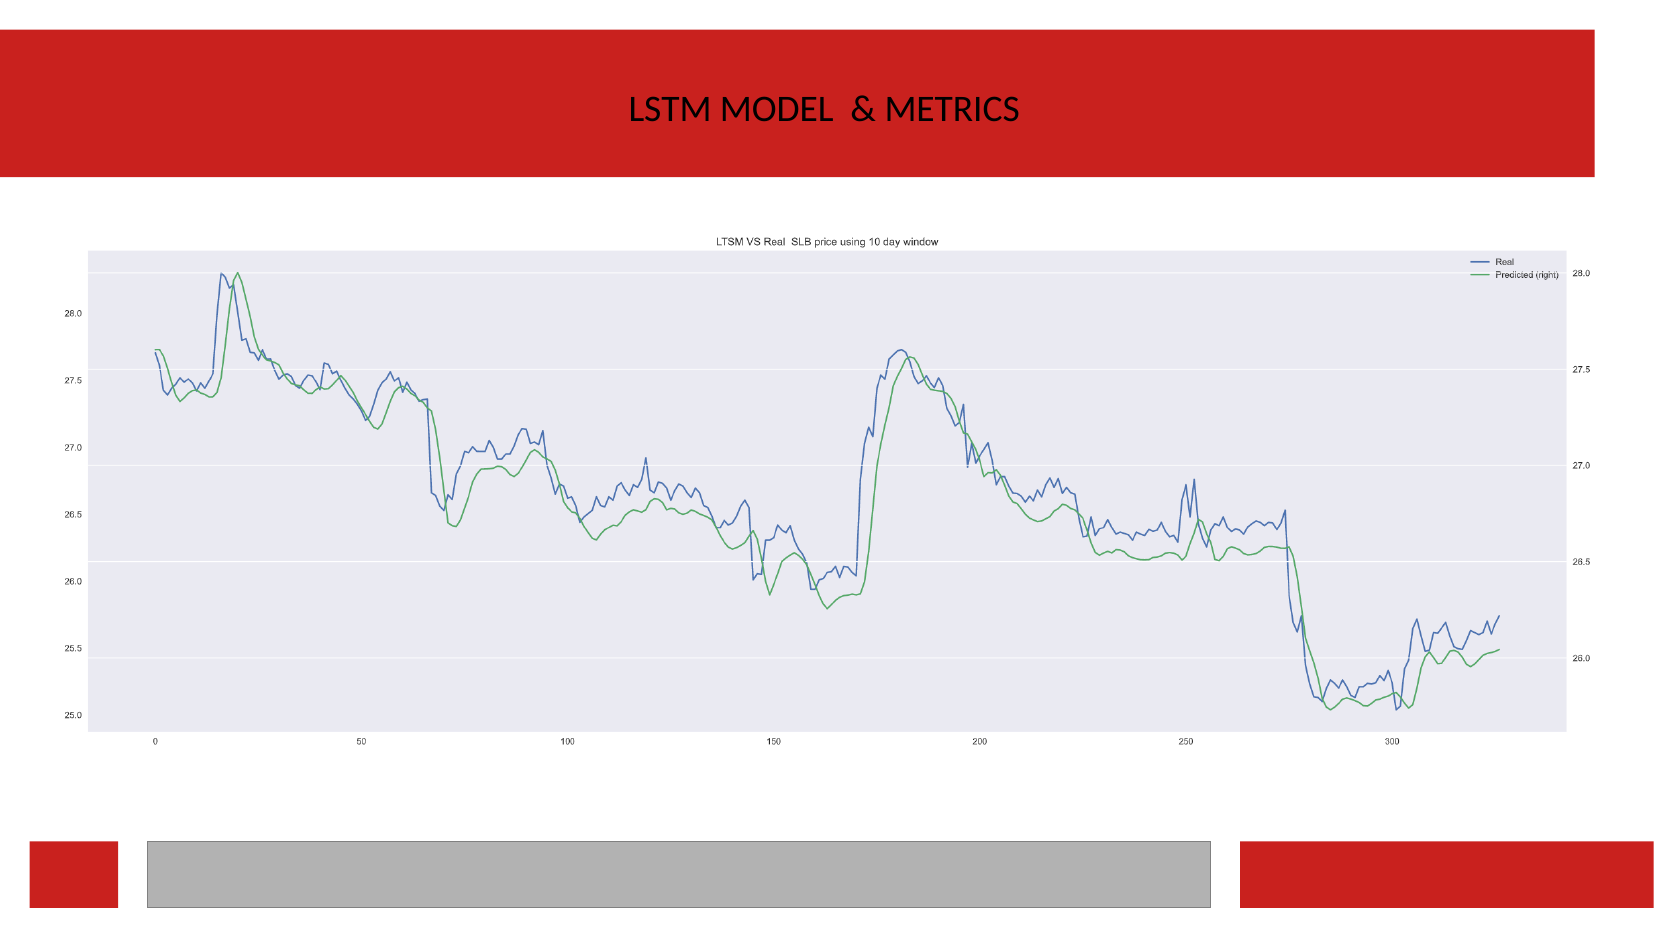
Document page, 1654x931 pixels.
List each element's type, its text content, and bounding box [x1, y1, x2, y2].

text_box LSTM MODEL & METRICS [613, 76, 1041, 138]
picture [58, 231, 1596, 752]
